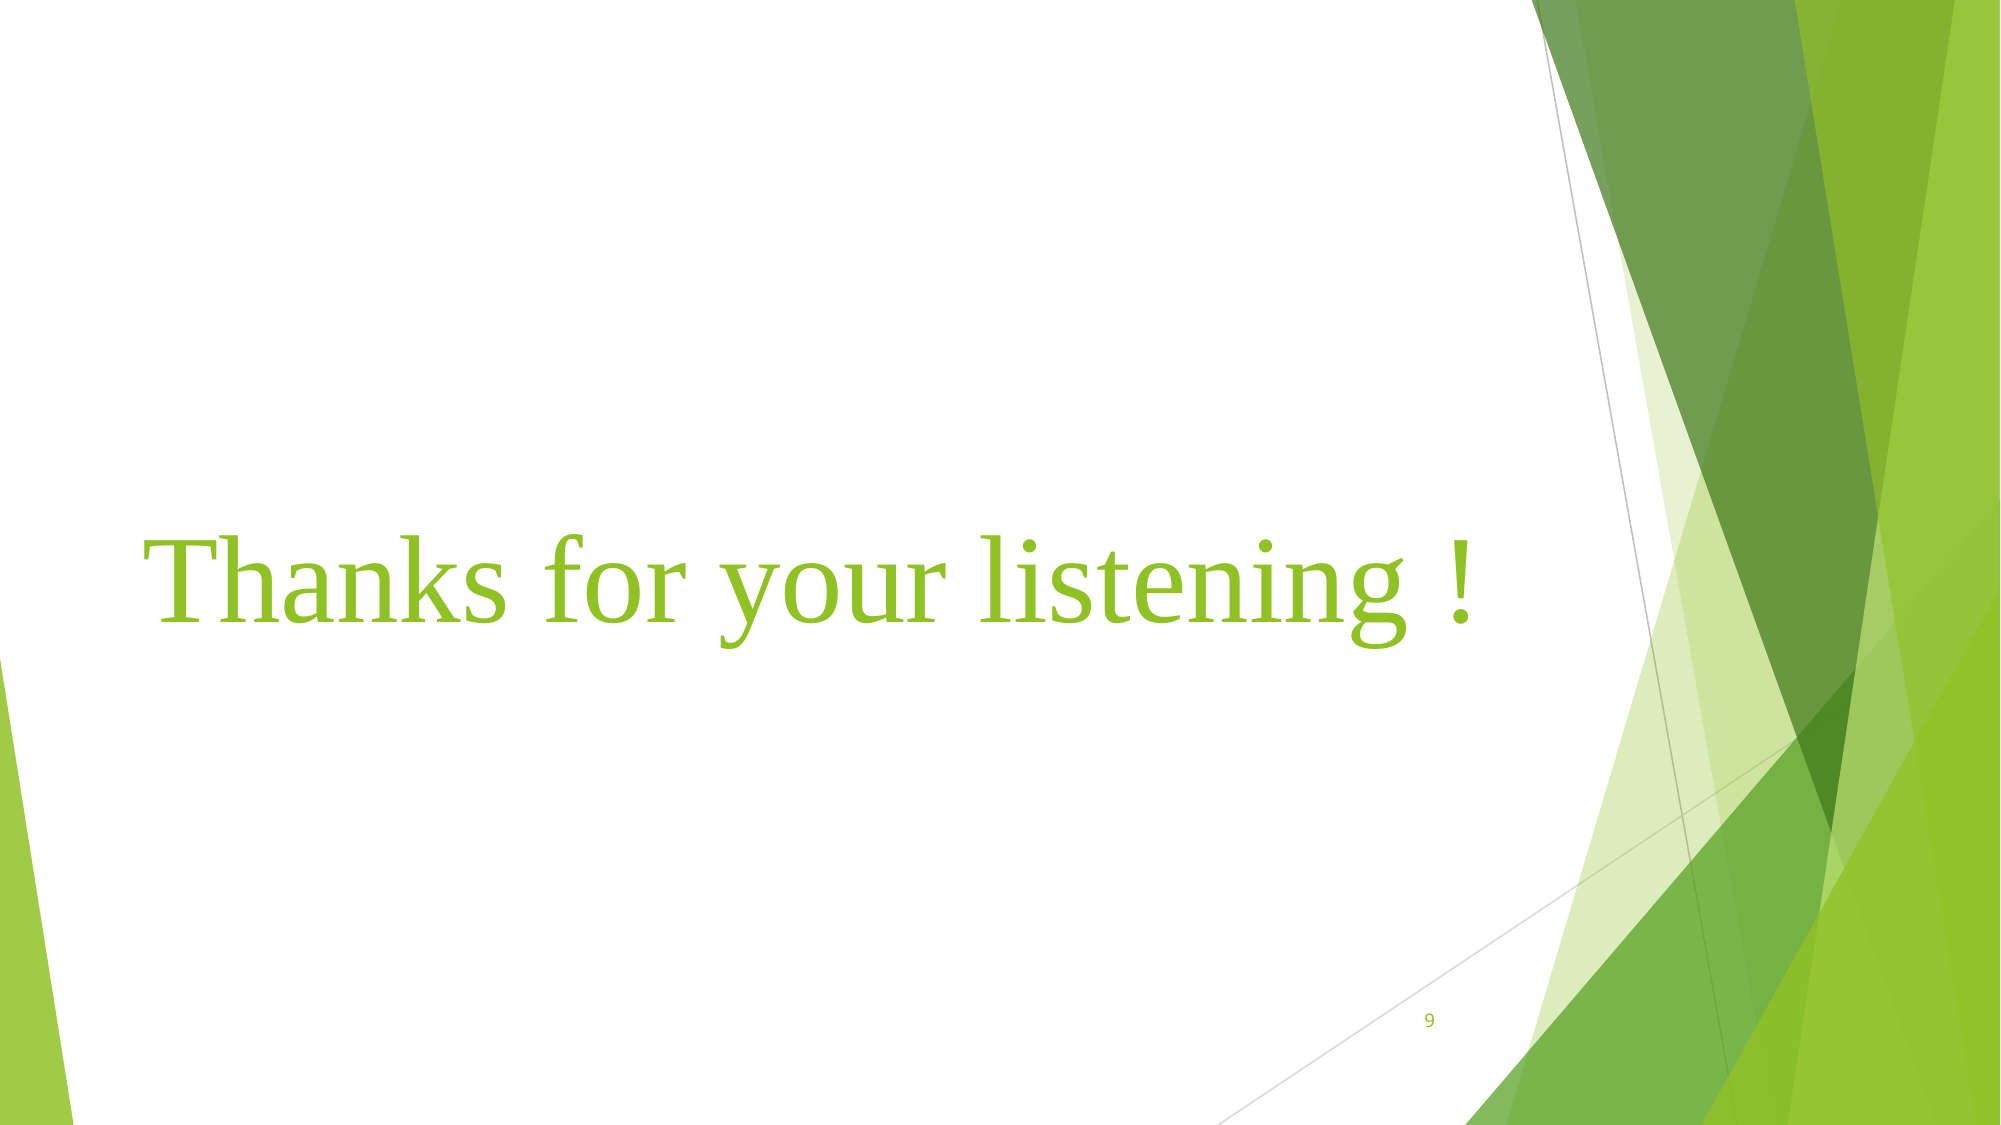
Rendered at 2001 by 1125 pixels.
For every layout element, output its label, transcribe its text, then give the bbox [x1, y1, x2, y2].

title Thanks for your listening ! [127, 489, 1709, 684]
text_box <編號> [1409, 991, 1522, 1051]
